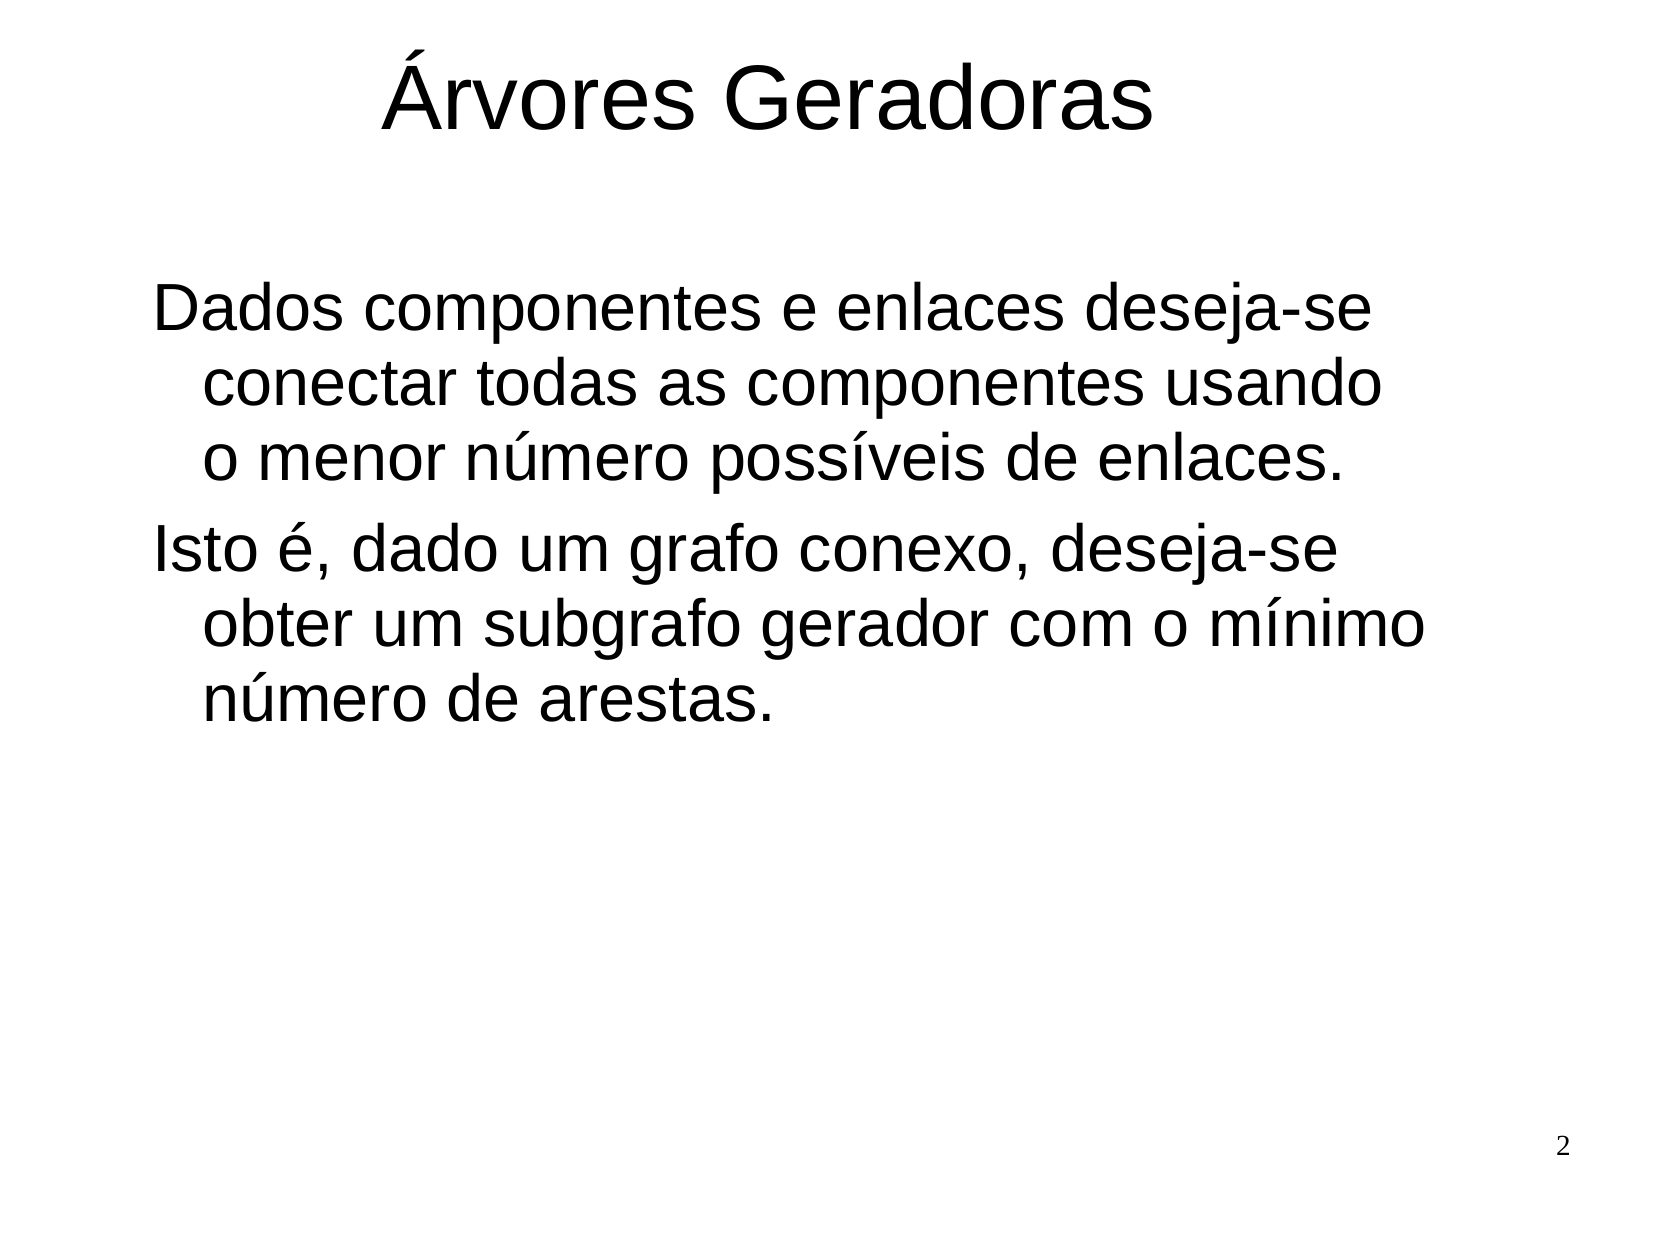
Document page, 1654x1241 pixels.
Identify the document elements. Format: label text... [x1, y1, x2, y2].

list Dados componentes e enlaces deseja-se conectar todas as componentes usando o menor número possíveis de enlaces. Isto é, dado um grafo conexo, deseja-se obter um subgrafo gerador com o mínimo número de arestas. [137, 262, 1450, 926]
title Árvores Geradoras [237, 38, 1300, 157]
